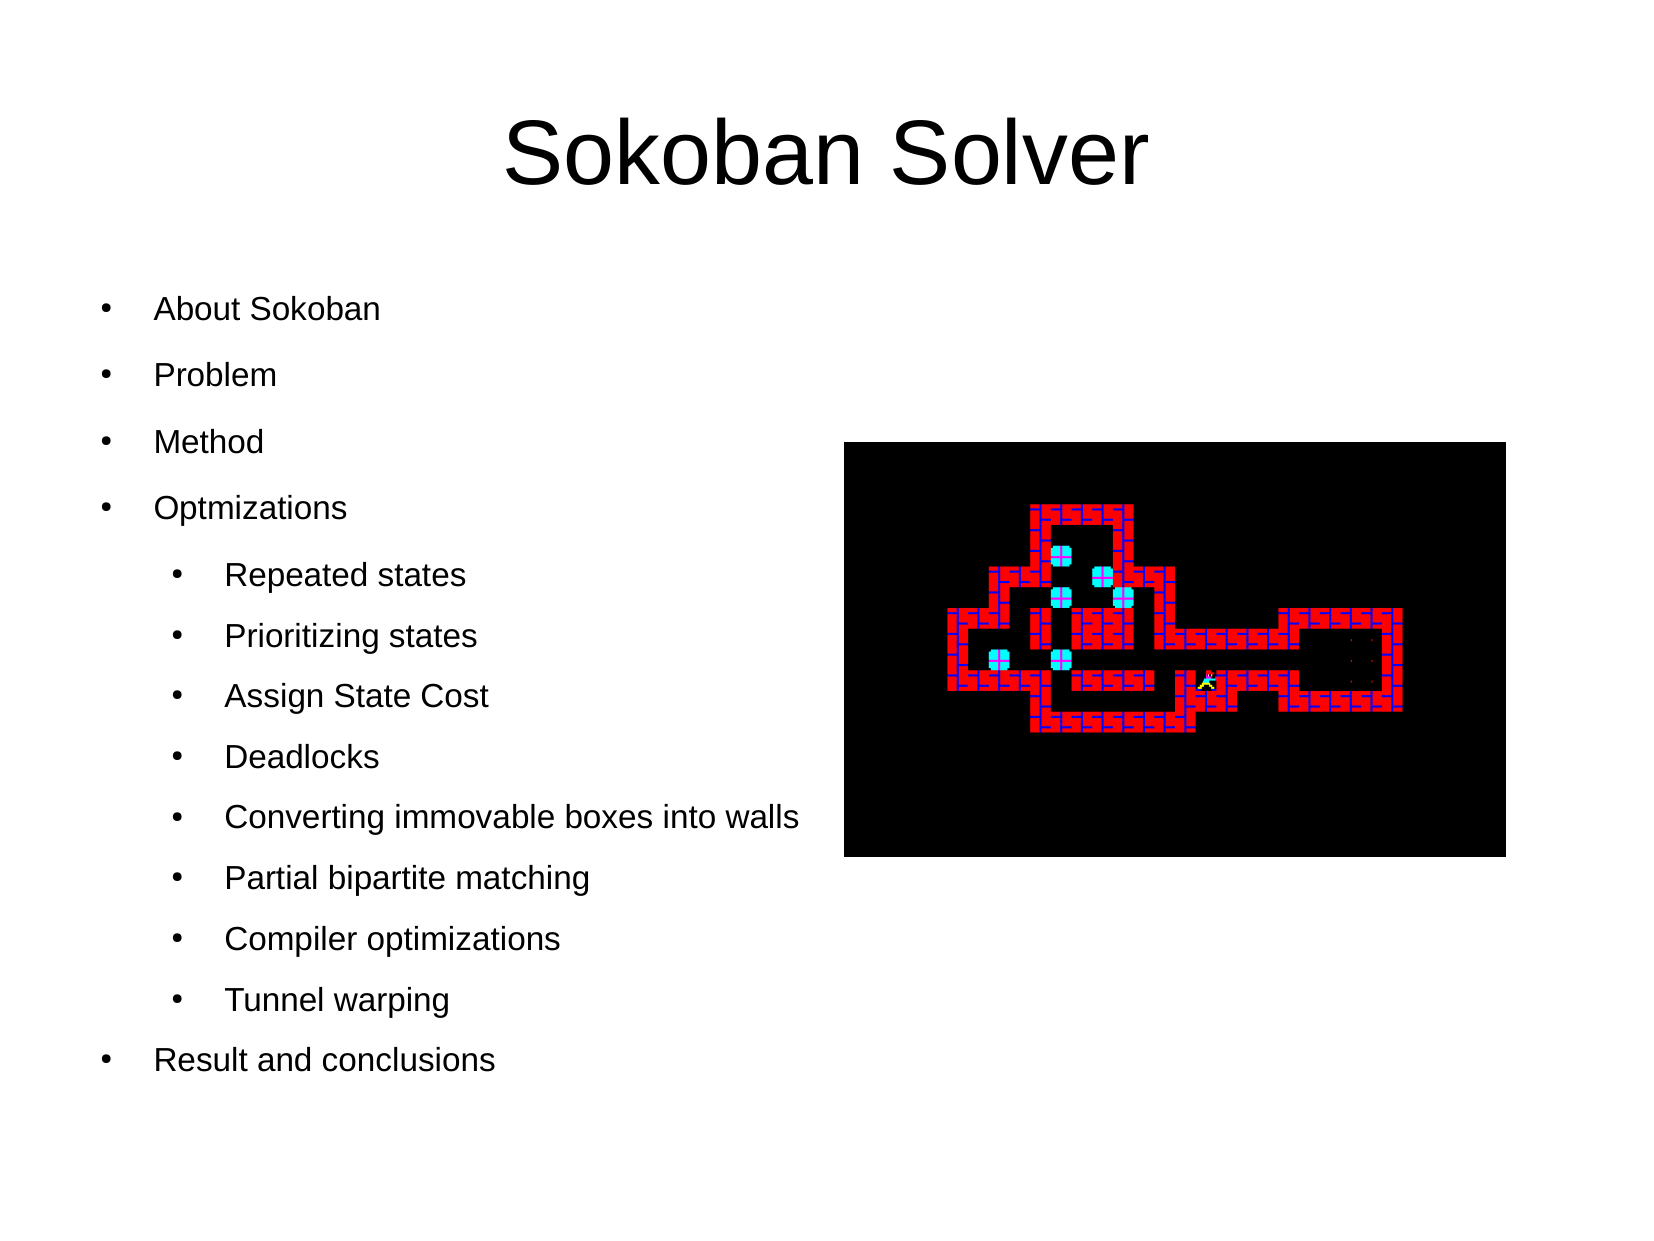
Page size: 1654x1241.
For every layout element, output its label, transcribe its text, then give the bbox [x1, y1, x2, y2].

title Sokoban Solver [82, 49, 1571, 257]
list About Sokoban Problem Method Optmizations Repeated states Prioritizing states Assign State Cost Deadlocks Converting immovable boxes into walls Partial bipartite matching Compiler optimizations Tunnel warping Result and conclusions [82, 290, 809, 1109]
picture [844, 442, 1506, 857]
